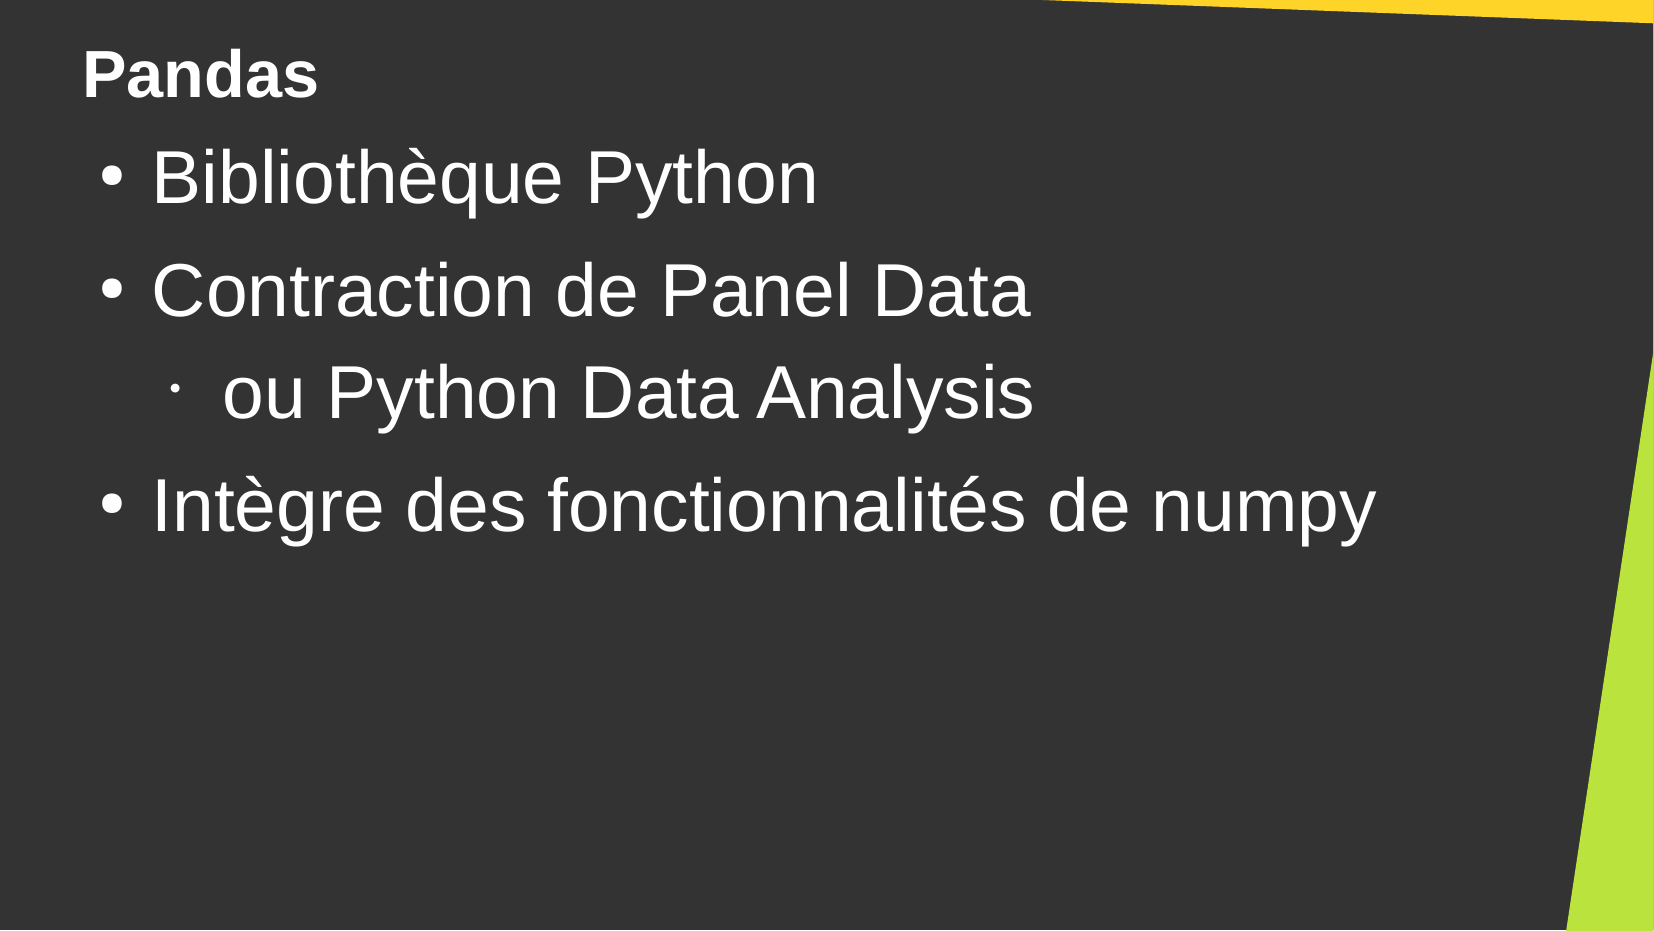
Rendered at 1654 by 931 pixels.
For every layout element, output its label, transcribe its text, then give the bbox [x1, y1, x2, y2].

title Pandas [82, 37, 792, 115]
text_box [1566, 347, 1654, 931]
text_box [1042, 0, 1654, 24]
list Bibliothèque Python Contraction de Panel Data ou Python Data Analysis Intègre des fonctionnalités de numpy [80, 135, 1560, 816]
